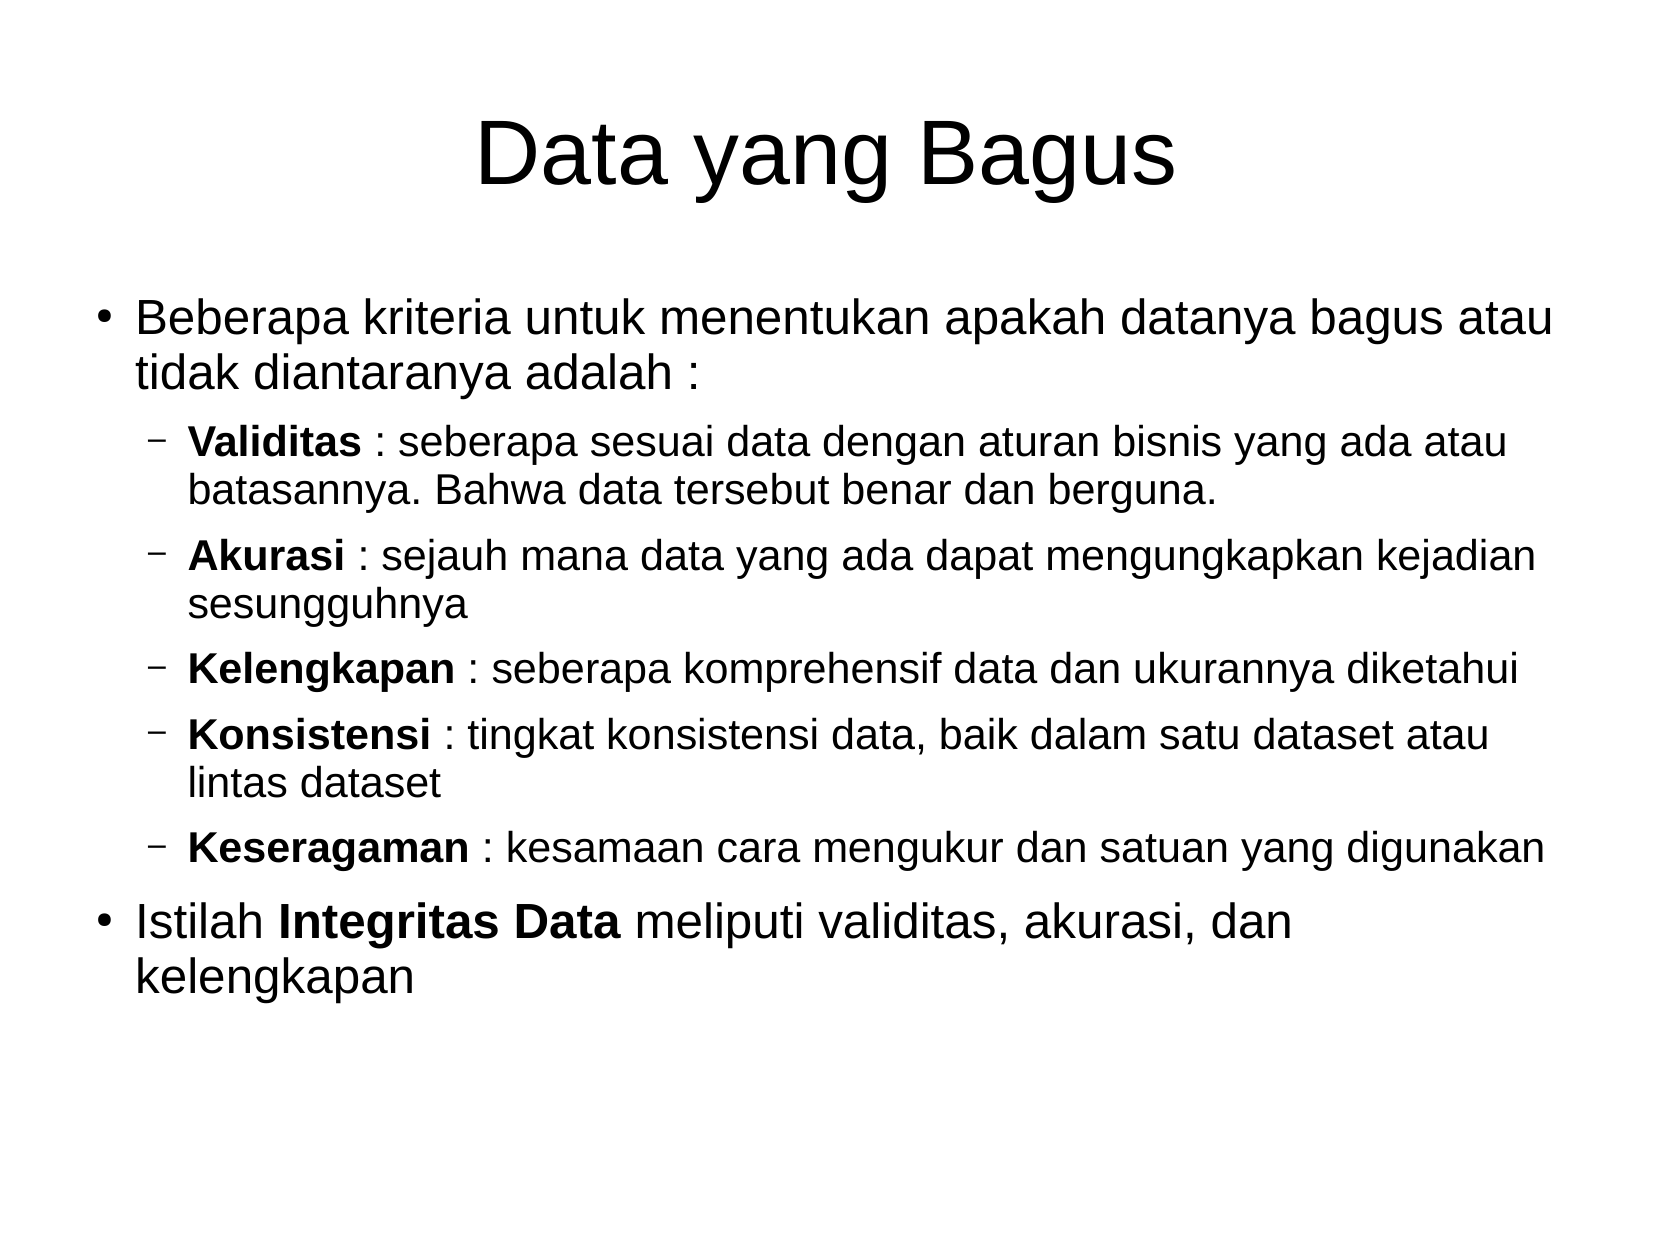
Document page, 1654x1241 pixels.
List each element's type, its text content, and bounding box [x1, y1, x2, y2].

list Beberapa kriteria untuk menentukan apakah datanya bagus atau tidak diantaranya adalah : Validitas : seberapa sesuai data dengan aturan bisnis yang ada atau batasannya. Bahwa data tersebut benar dan berguna. Akurasi : sejauh mana data yang ada dapat mengungkapkan kejadian sesungguhnya Kelengkapan : seberapa komprehensif data dan ukurannya diketahui Konsistensi : tingkat konsistensi data, baik dalam satu dataset atau lintas dataset Keseragaman : kesamaan cara mengukur dan satuan yang digunakan Istilah Integritas Data meliputi validitas, akurasi, dan kelengkapan [82, 290, 1571, 1010]
title Data yang Bagus [82, 49, 1571, 257]
